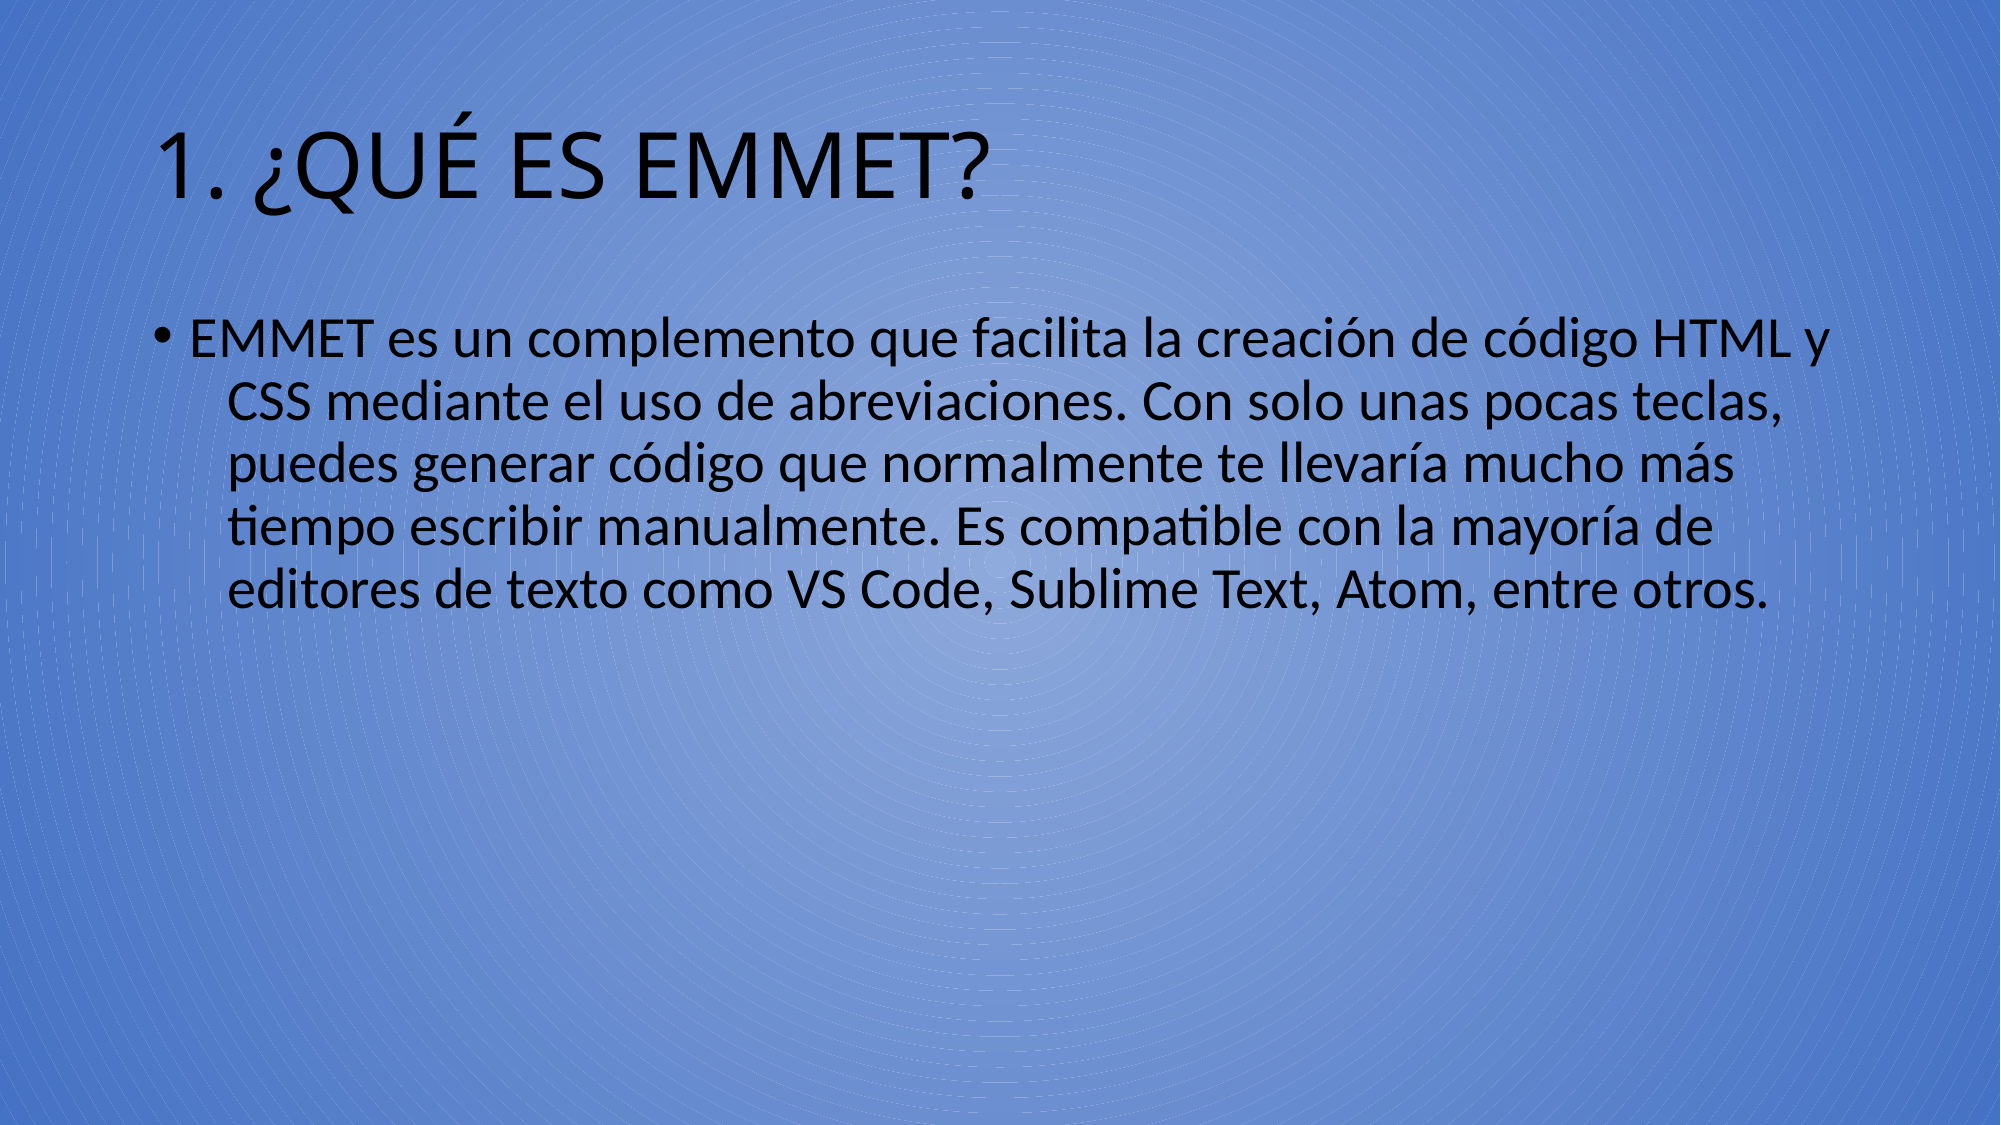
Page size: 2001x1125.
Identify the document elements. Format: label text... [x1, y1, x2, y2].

list EMMET es un complemento que facilita la creación de código HTML y CSS mediante el uso de abreviaciones. Con solo unas pocas teclas, puedes generar código que normalmente te llevaría mucho más tiempo escribir manualmente. Es compatible con la mayoría de editores de texto como VS Code, Sublime Text, Atom, entre otros. [137, 299, 1863, 1014]
title 1. ¿QUÉ ES EMMET? [137, 59, 1863, 278]
